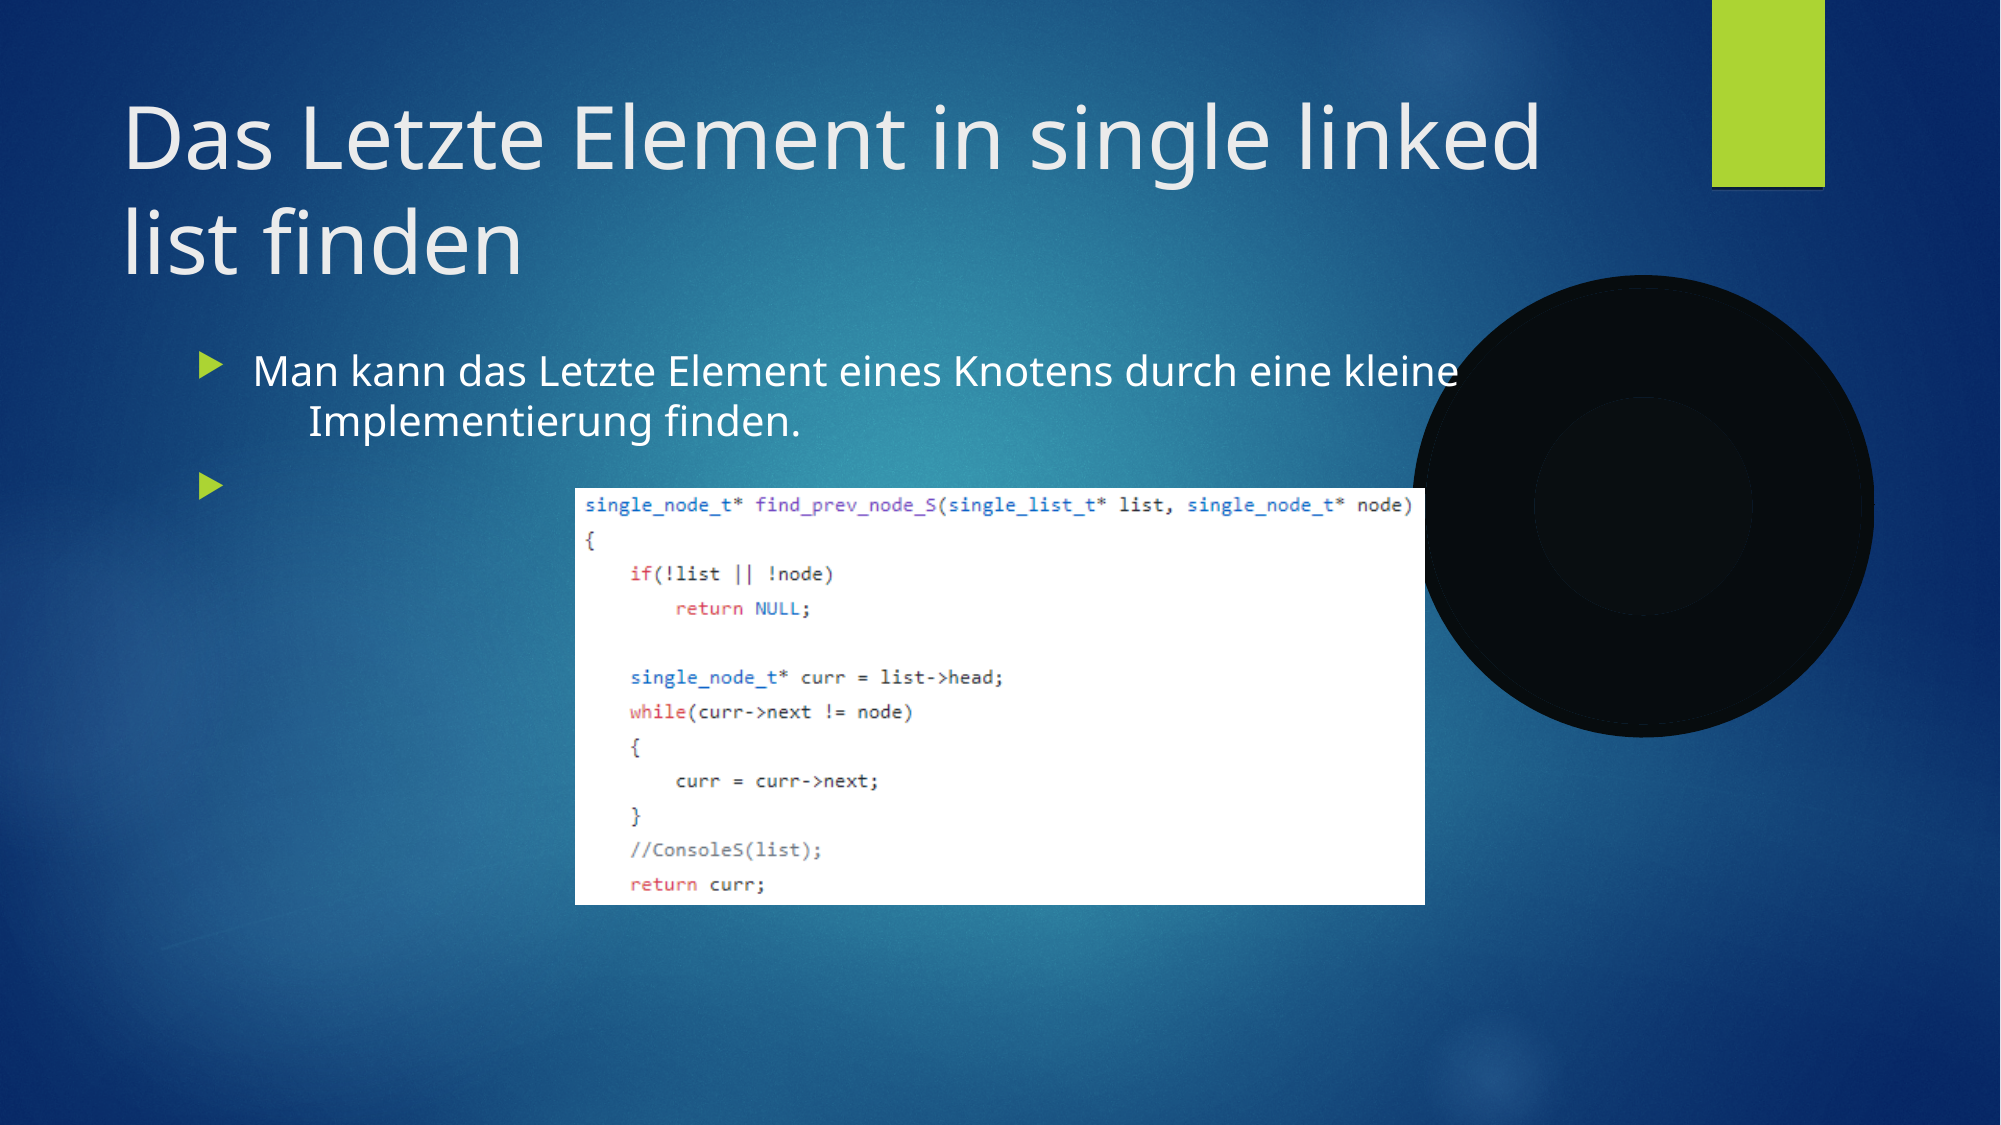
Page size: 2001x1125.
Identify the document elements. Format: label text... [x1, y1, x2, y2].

list Man kann das Letzte Element eines Knotens durch eine kleine Implementierung finden. [181, 336, 1649, 1026]
title Das Letzte Element in single linked list finden [106, 74, 1649, 305]
picture [575, 488, 1425, 905]
